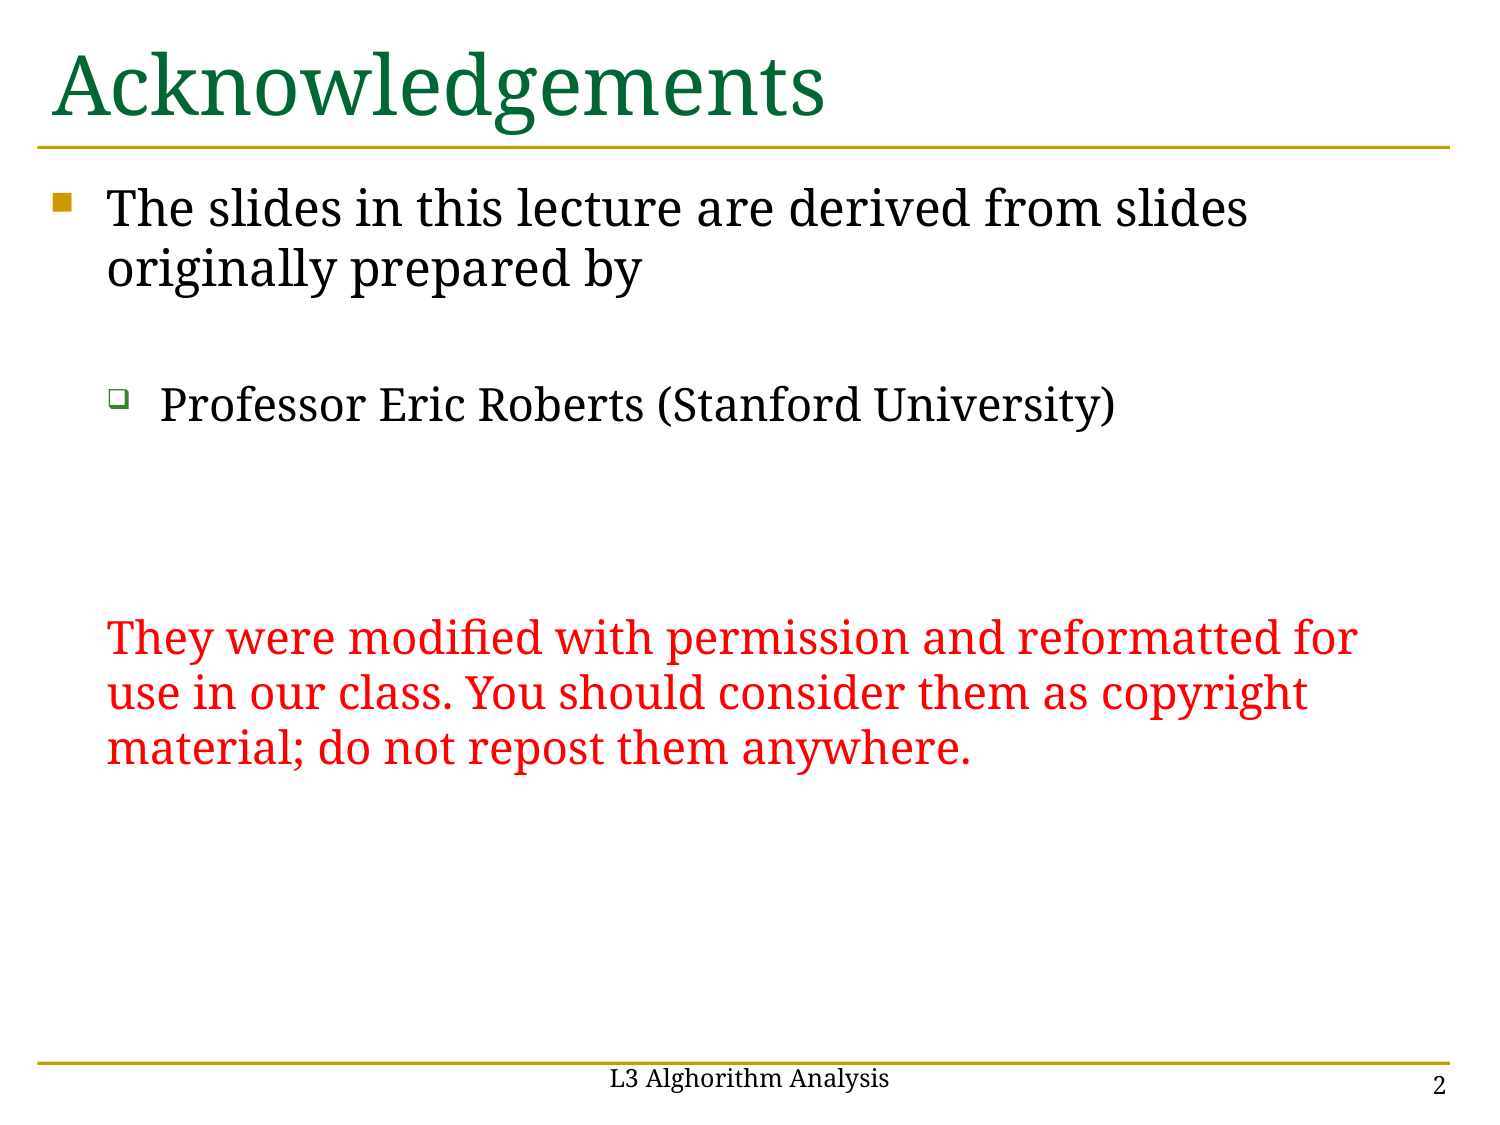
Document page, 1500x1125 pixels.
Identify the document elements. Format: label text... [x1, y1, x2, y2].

title Acknowledgements [37, 24, 1450, 200]
slide_number <number> [1111, 1036, 1462, 1112]
list The slides in this lecture are derived from slides originally prepared by Professor Eric Roberts (Stanford University) They were modiﬁed with permission and reformatted for use in our class. You should consider them as copyright material; do not repost them anywhere. [35, 169, 1448, 1022]
footer L3 Alghorithm Analysis [512, 1025, 988, 1100]
